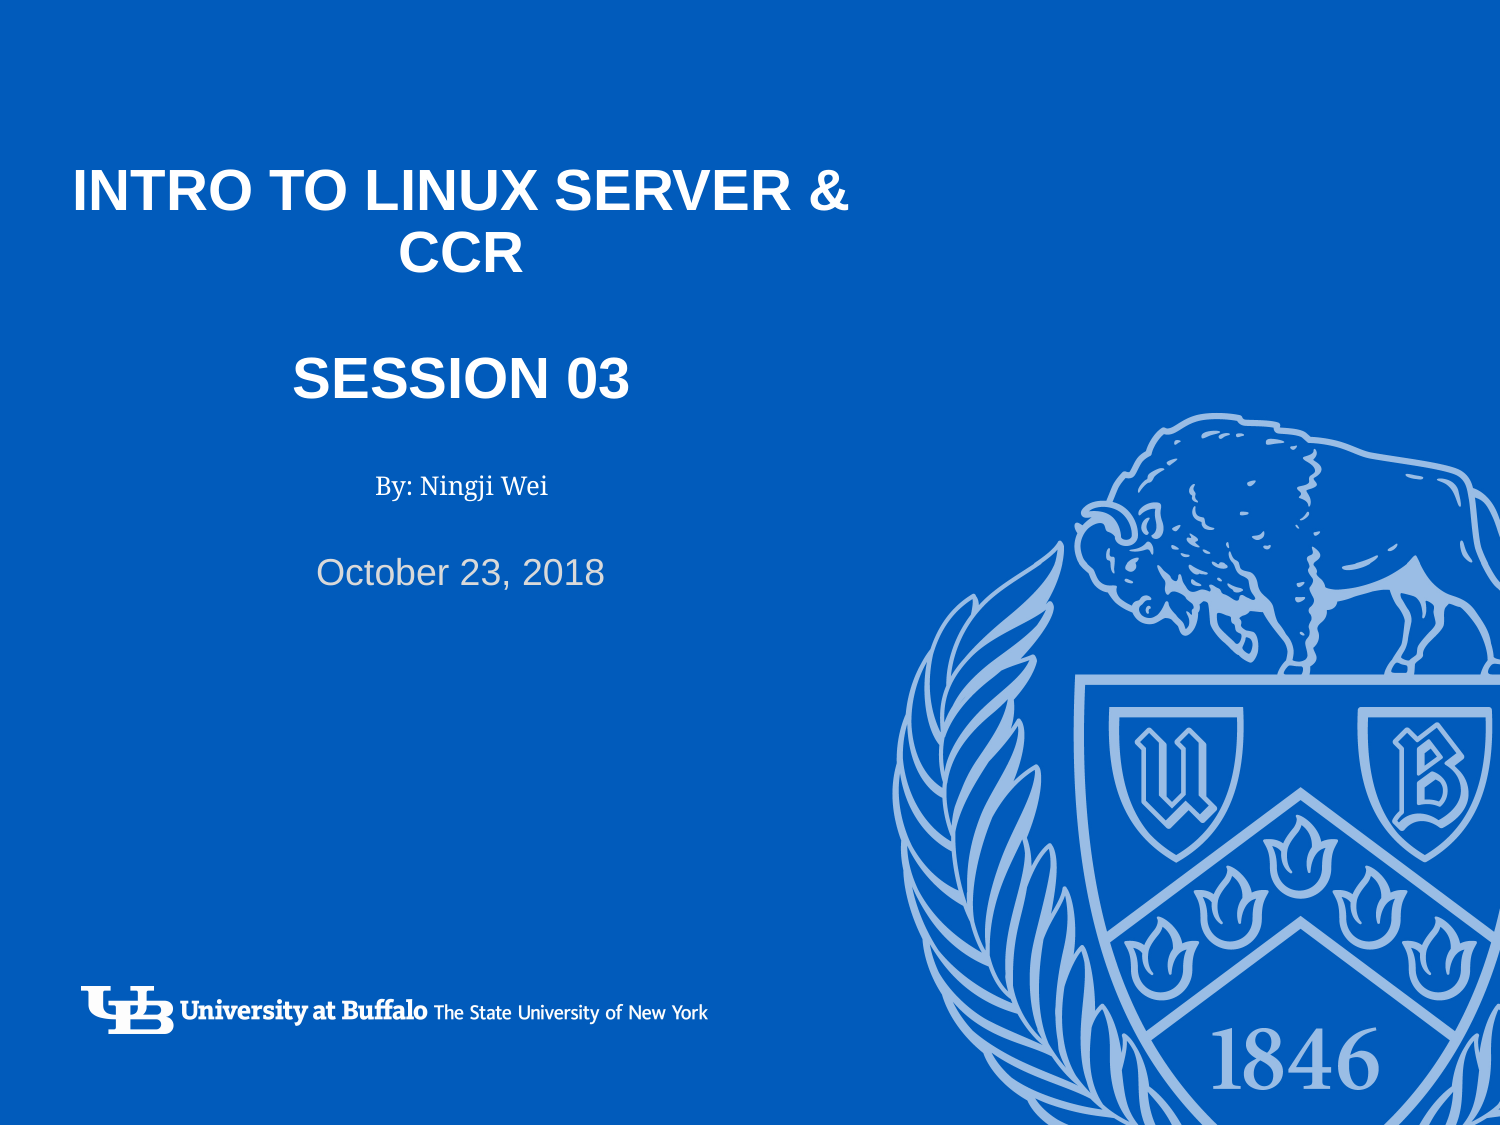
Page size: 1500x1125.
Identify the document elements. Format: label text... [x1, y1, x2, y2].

picture [0, 0, 1500, 1125]
text_box October 23, 2018 [301, 540, 621, 600]
title Intro to Linux Server & CCR SESSION 03 By: Ningji Wei [61, 148, 878, 540]
